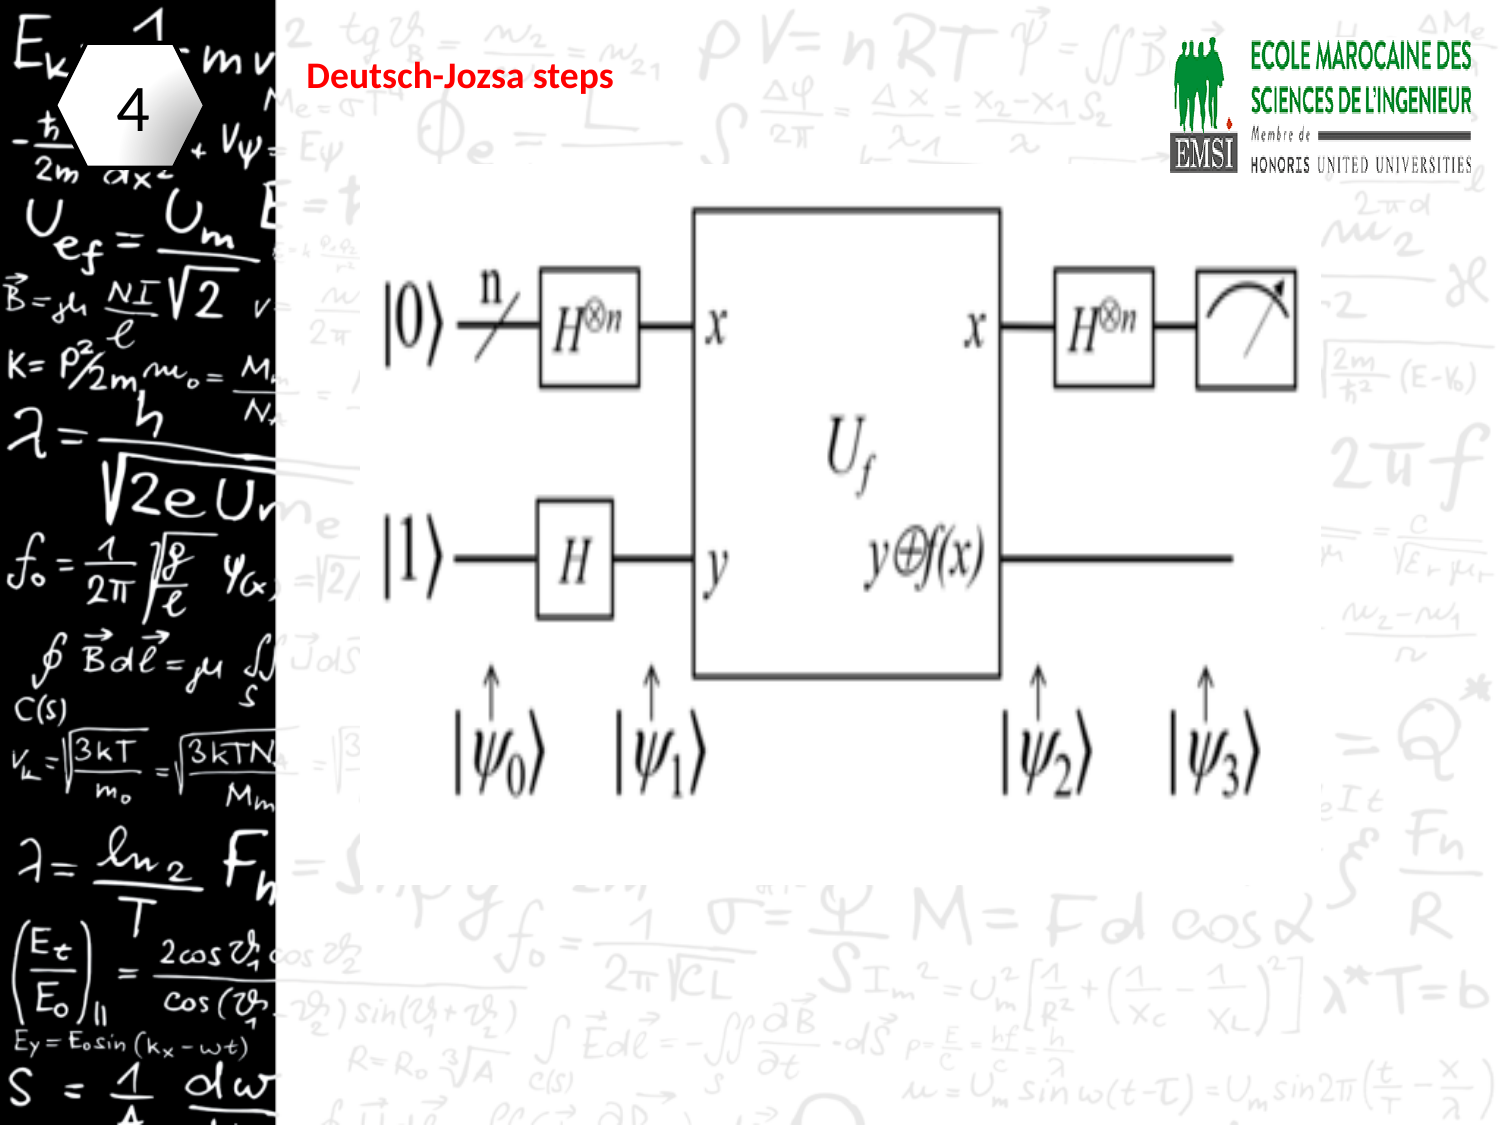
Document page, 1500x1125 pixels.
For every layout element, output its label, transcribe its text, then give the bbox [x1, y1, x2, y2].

text_box [55, 42, 206, 168]
text_box 4 [101, 57, 159, 153]
title Deutsch-Jozsa steps [306, 0, 1456, 173]
picture [0, 0, 1500, 1125]
